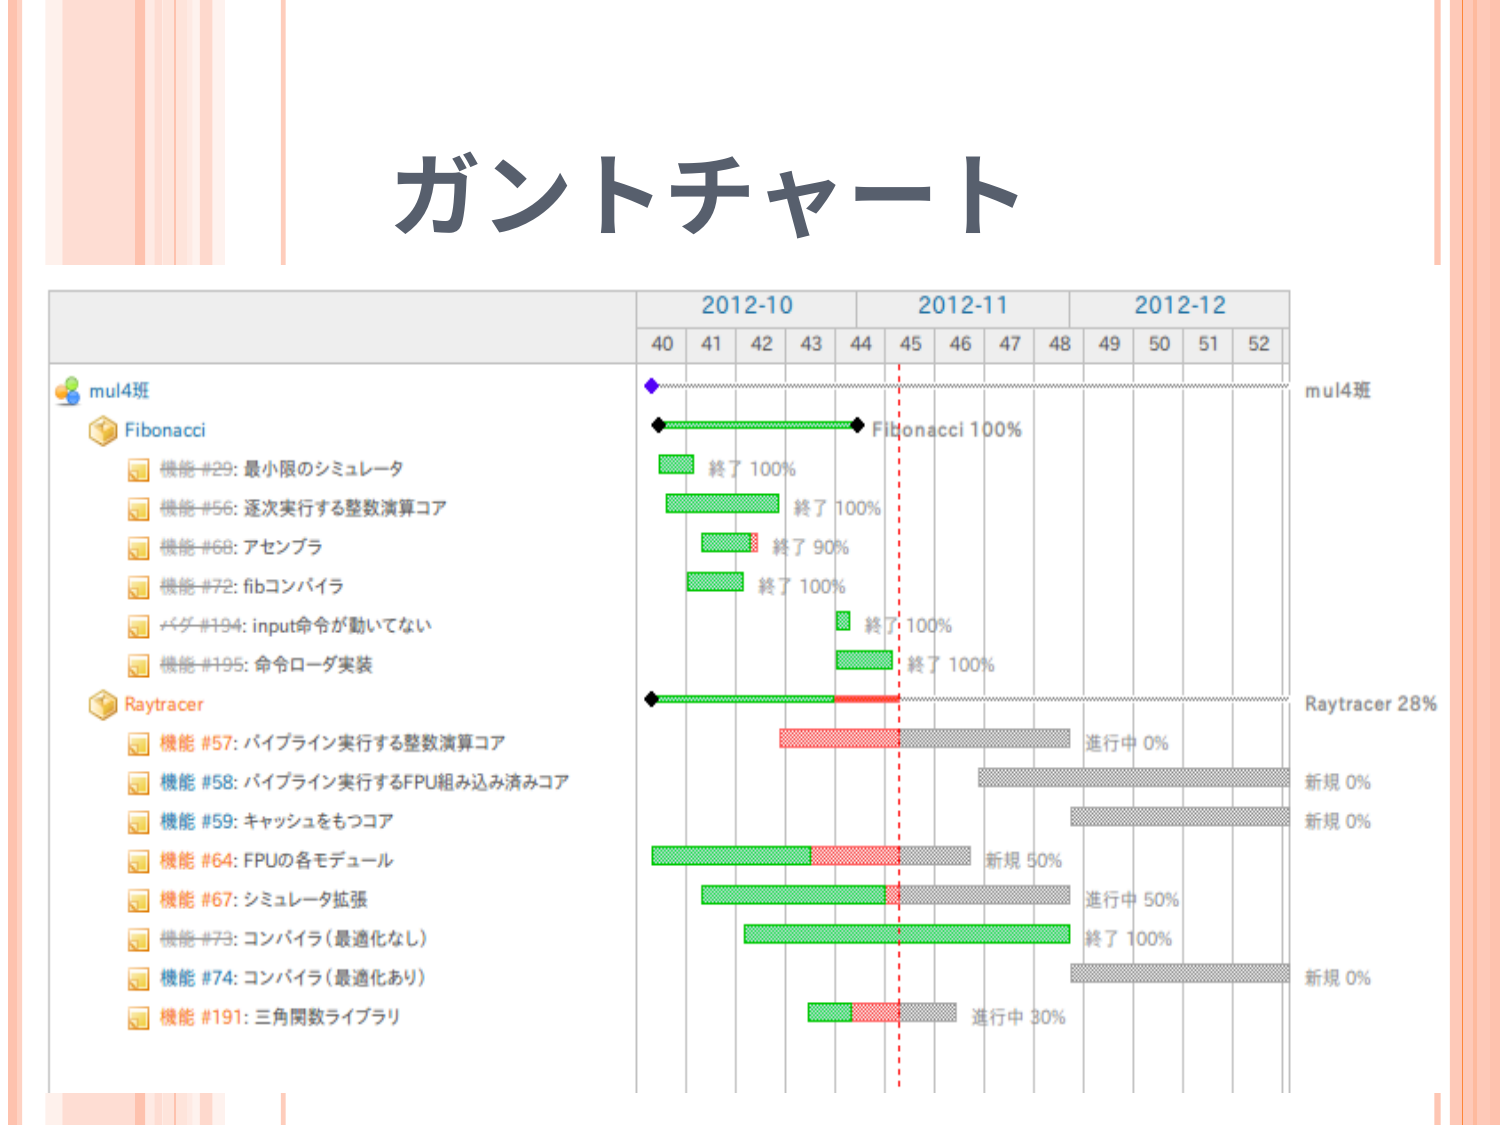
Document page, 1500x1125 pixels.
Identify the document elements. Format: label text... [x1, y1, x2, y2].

picture [29, 265, 1447, 1093]
title ガントチャート [375, 90, 1388, 265]
